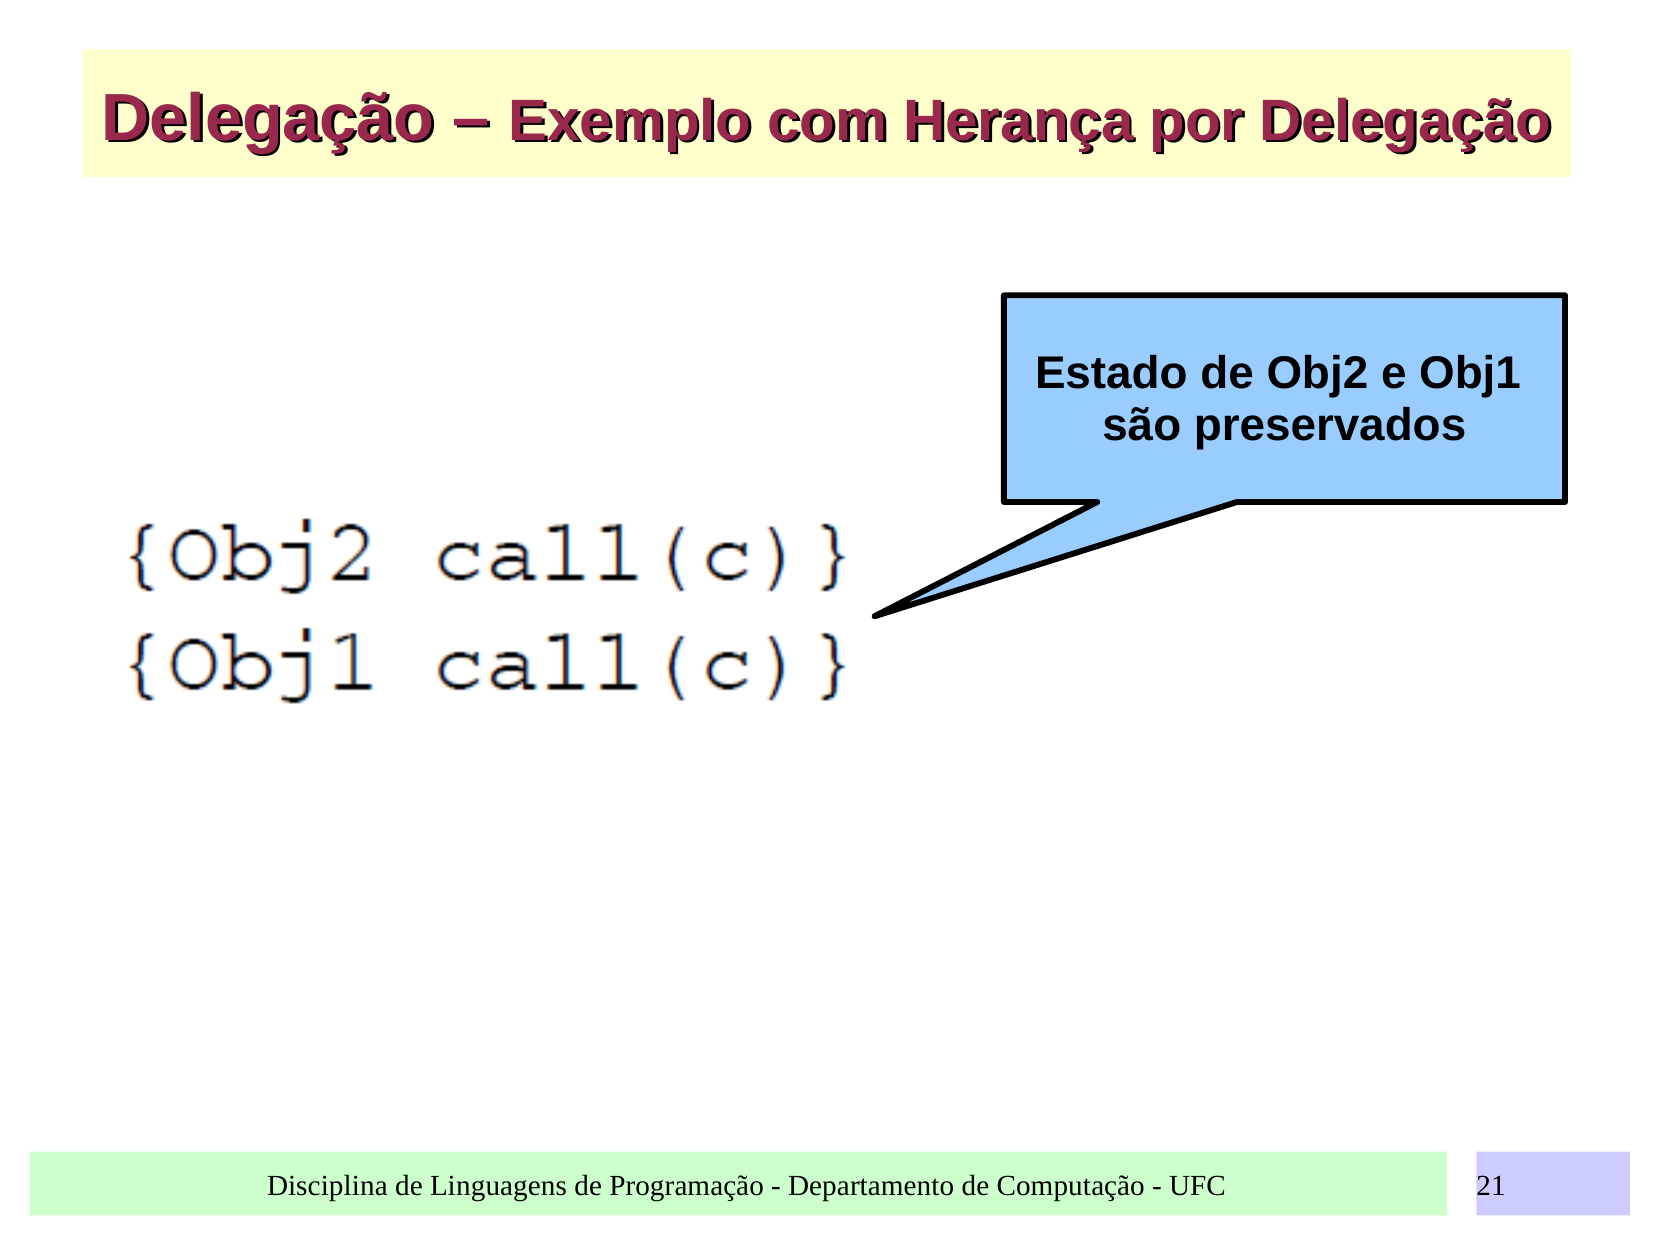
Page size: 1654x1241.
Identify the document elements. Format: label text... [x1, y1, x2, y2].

title Delegação – Exemplo com Herança por Delegação [82, 49, 1571, 178]
text_box Estado de Obj2 e Obj1 são preservados [874, 295, 1566, 617]
text_box Disciplina de Linguagens de Programação - Departamento de Computação - UFC [29, 1151, 1447, 1216]
text_box <número> [1476, 1151, 1630, 1216]
picture [118, 501, 872, 709]
